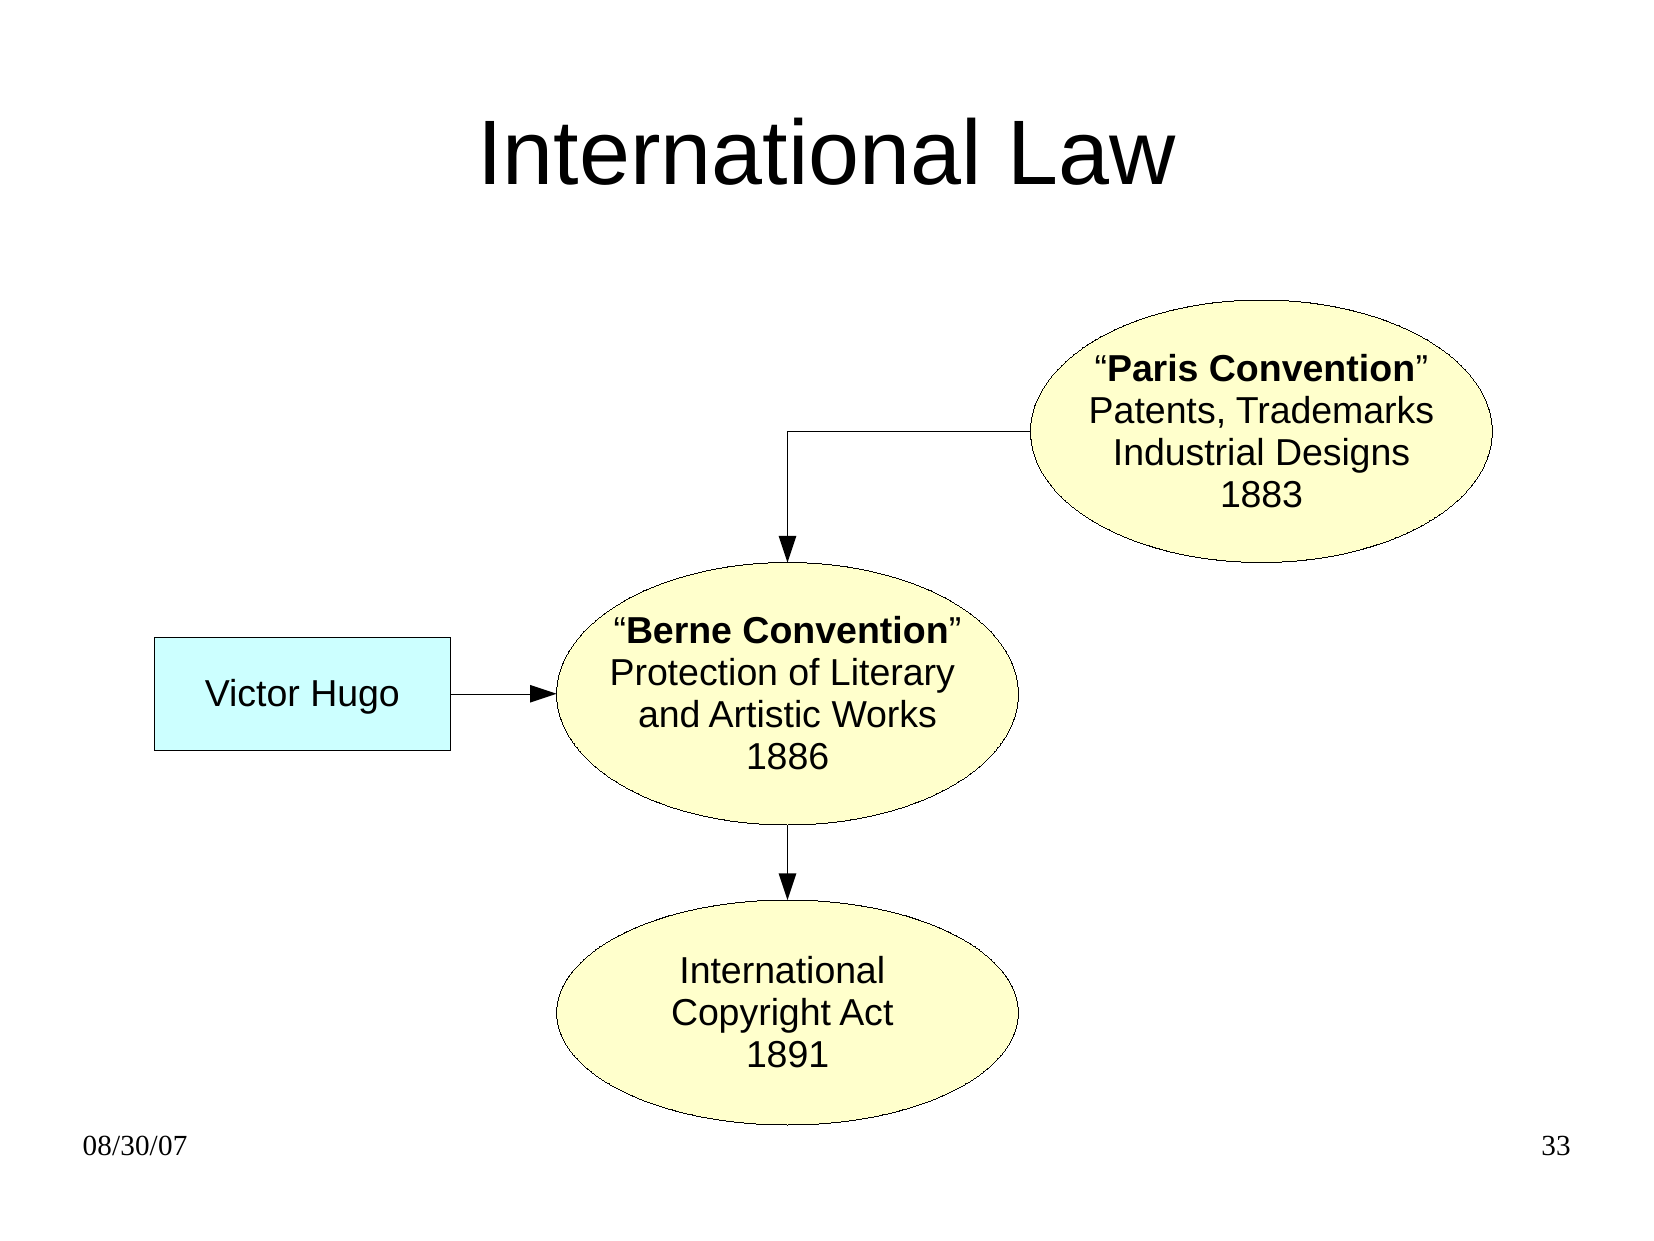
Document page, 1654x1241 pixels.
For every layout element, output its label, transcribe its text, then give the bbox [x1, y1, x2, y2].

text_box “Paris Convention” Patents, Trademarks Industrial Designs 1883 [1030, 300, 1493, 563]
text_box “Berne Convention” Protection of Literary and Artistic Works 1886 [556, 562, 1019, 825]
text_box Victor Hugo [154, 637, 451, 751]
title International Law [82, 56, 1571, 250]
text_box International Copyright Act 1891 [556, 900, 1019, 1126]
